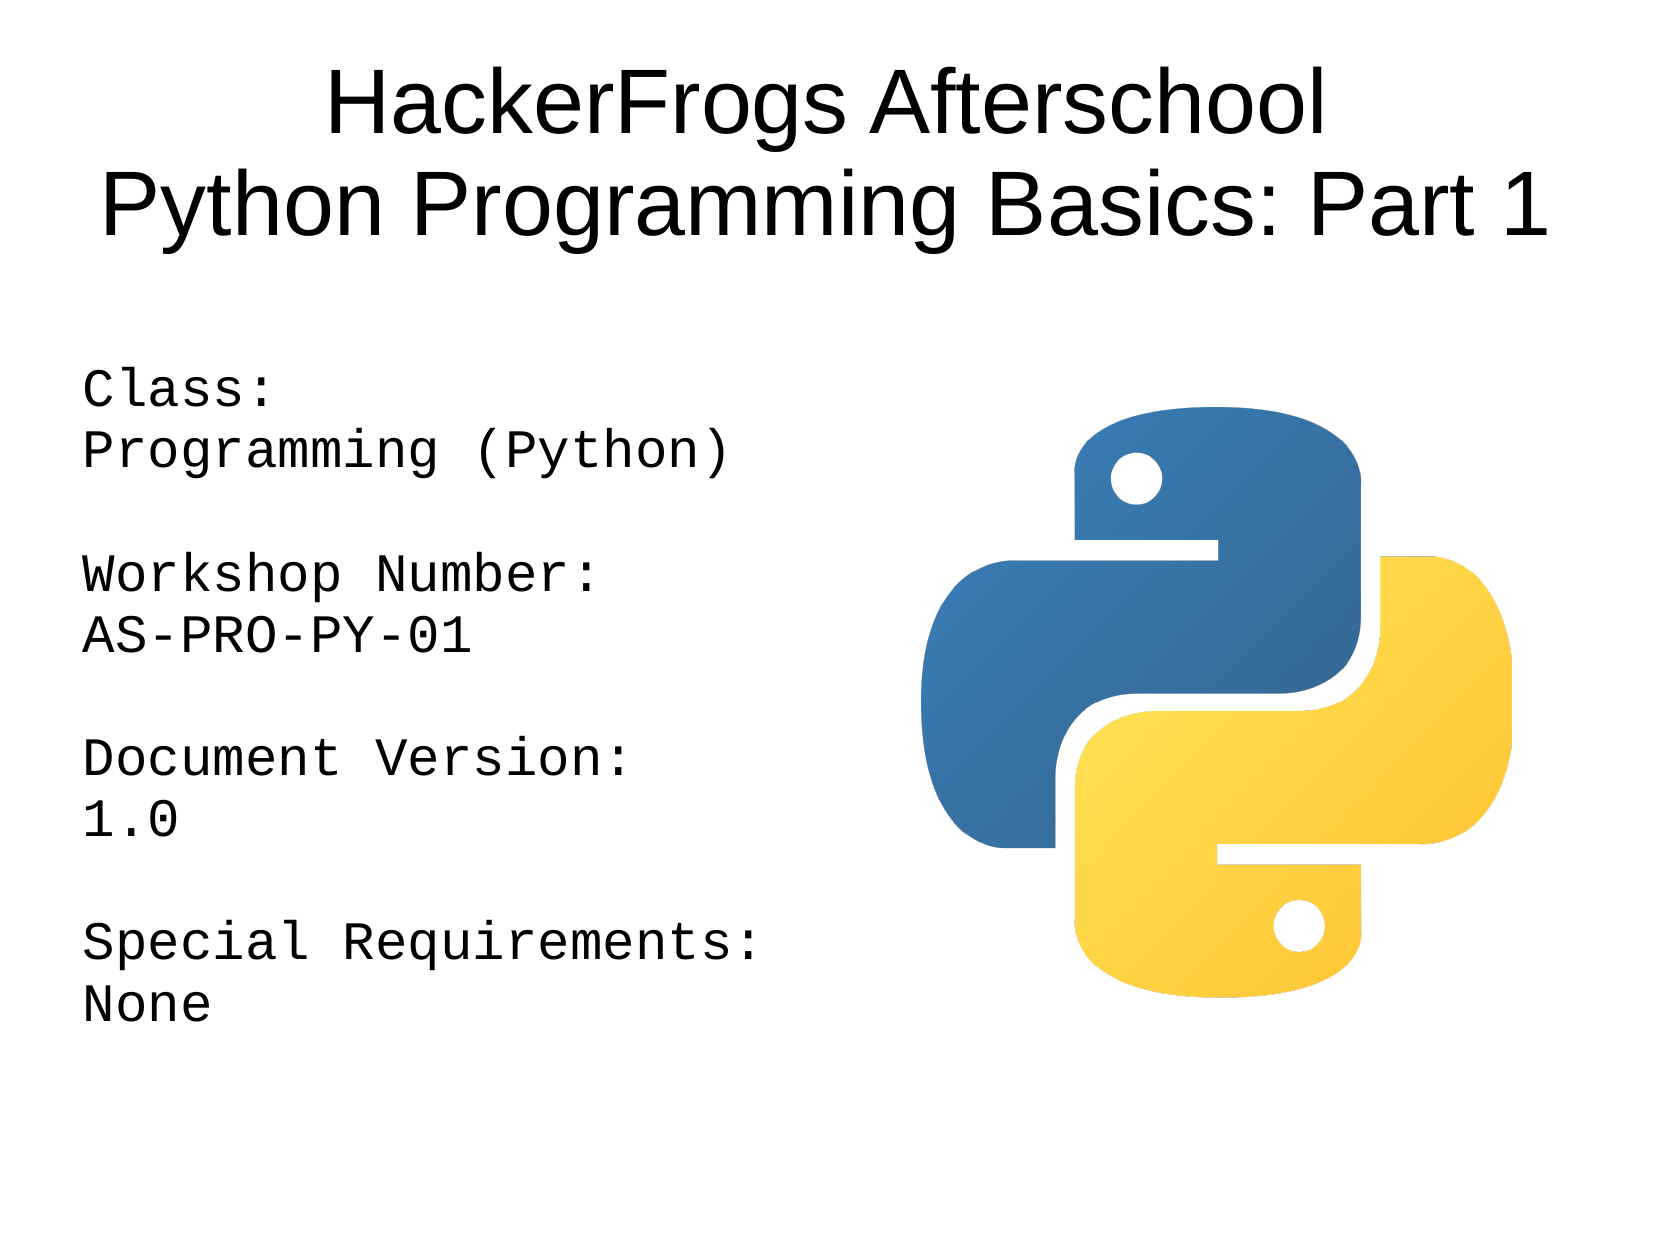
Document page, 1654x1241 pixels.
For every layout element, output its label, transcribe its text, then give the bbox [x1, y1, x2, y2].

picture [921, 407, 1512, 998]
title HackerFrogs Afterschool Python Programming Basics: Part 1 [82, 49, 1571, 257]
subtitle Class: Programming (Python) Workshop Number: AS-PRO-PY-01 Document Version: 1.0 Special Requirements: None [82, 290, 1571, 1109]
